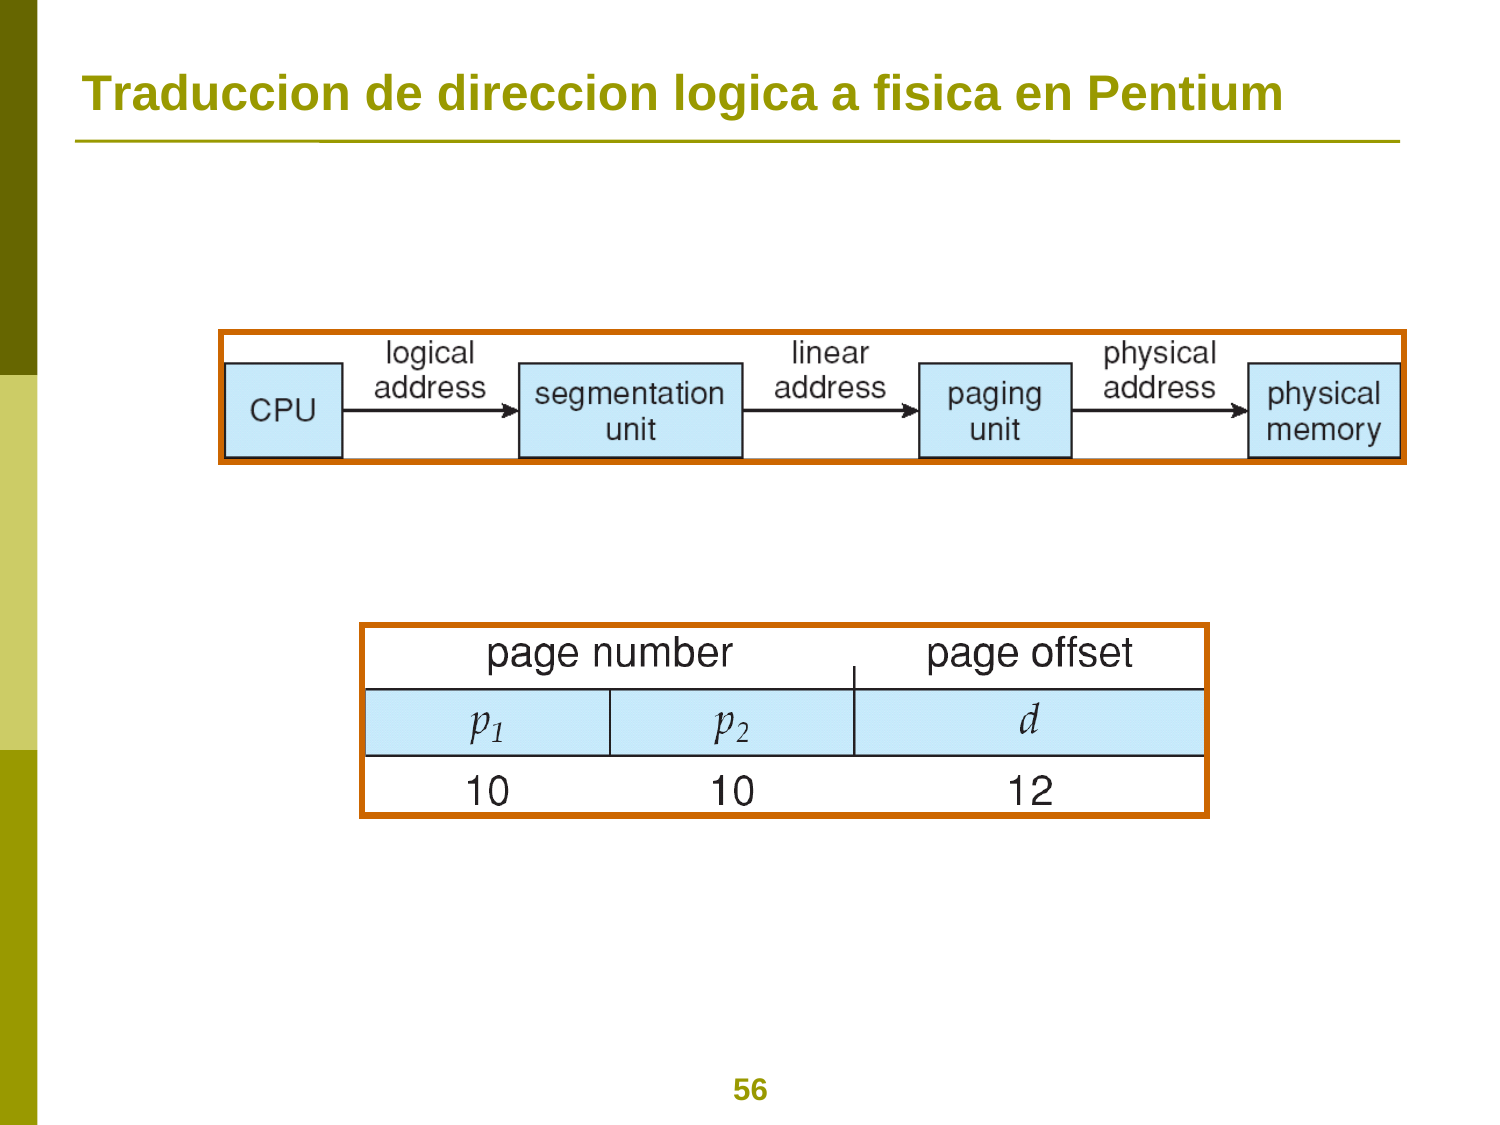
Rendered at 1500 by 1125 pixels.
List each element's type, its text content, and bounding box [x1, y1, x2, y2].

text_box Traduccion de direccion logica a fisica en Pentium [66, 21, 1451, 129]
picture [224, 335, 1401, 459]
picture [365, 628, 1204, 813]
